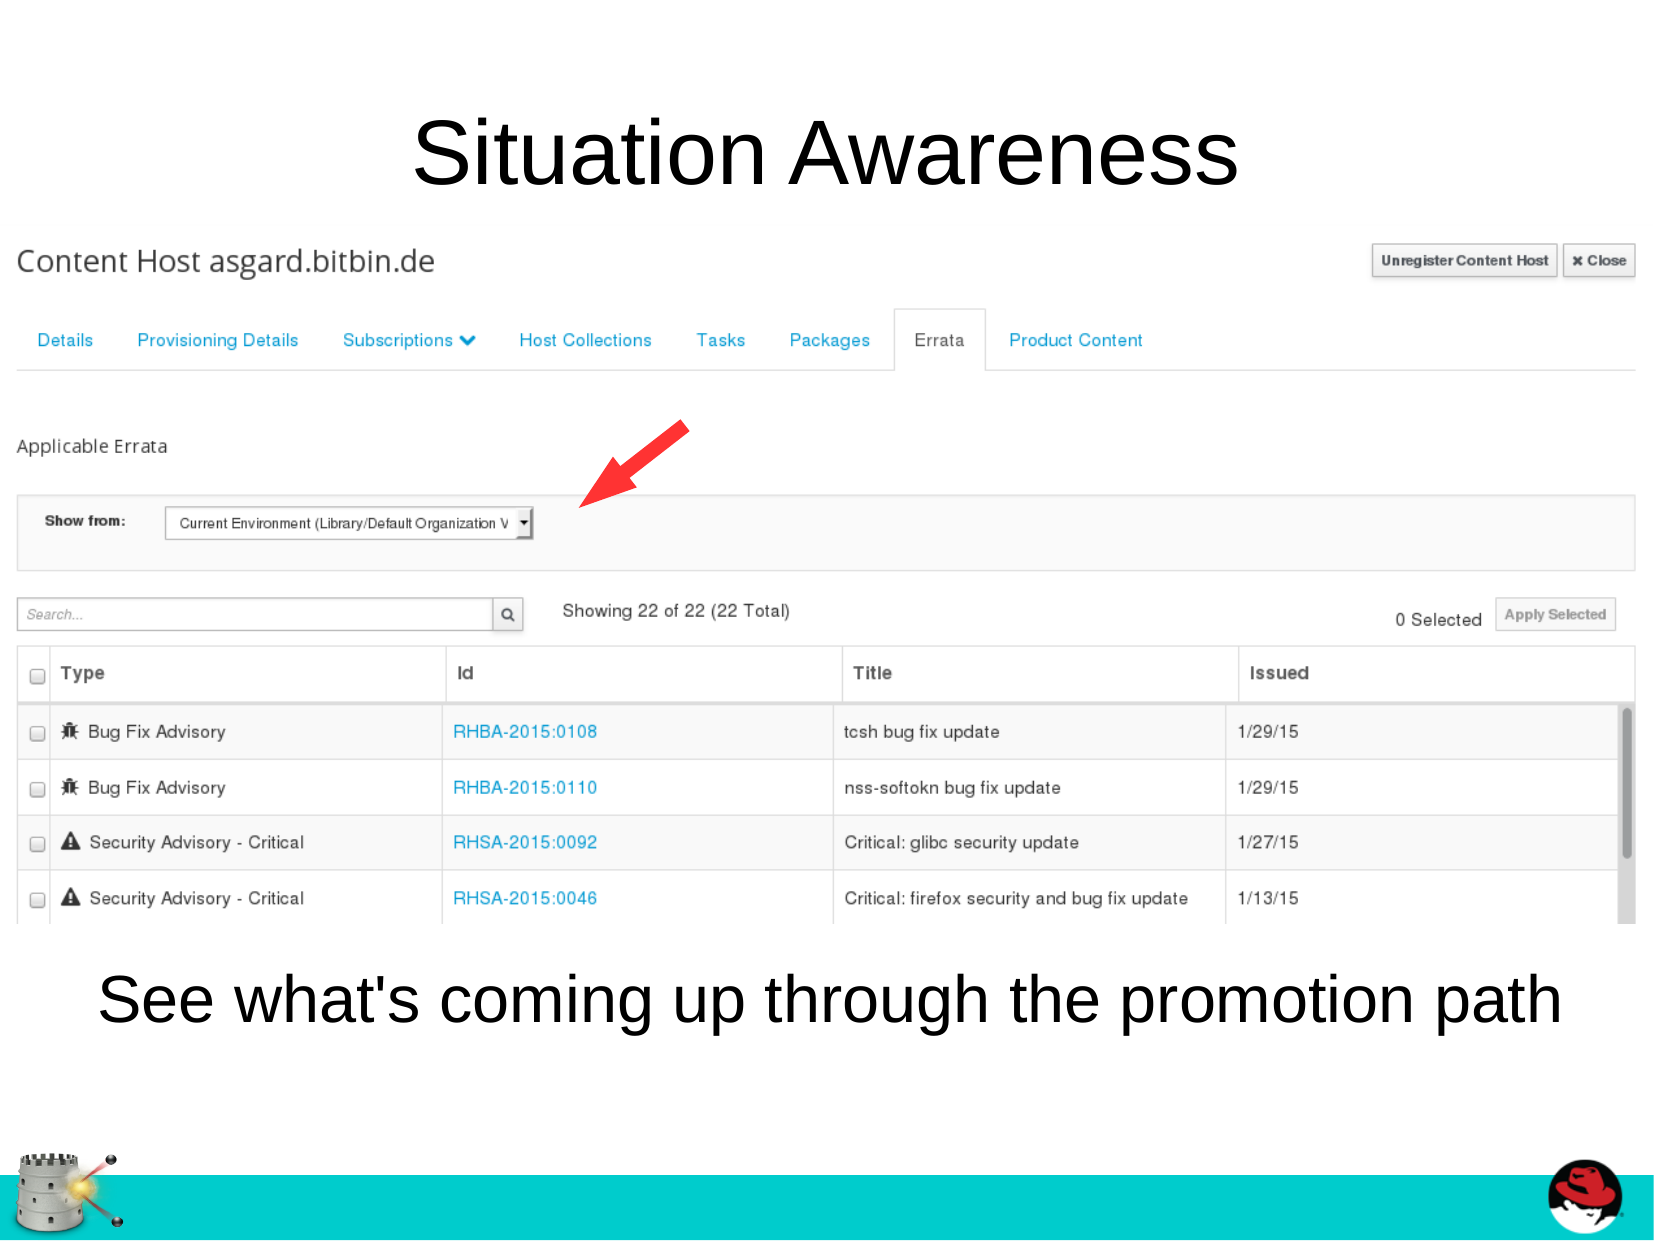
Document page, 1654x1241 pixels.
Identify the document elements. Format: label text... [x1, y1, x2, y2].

picture [0, 224, 1654, 924]
picture [1547, 1157, 1630, 1235]
text_box See what's coming up through the promotion path [97, 961, 1601, 1052]
picture [5, 1138, 130, 1241]
title Situation Awareness [82, 49, 1571, 224]
